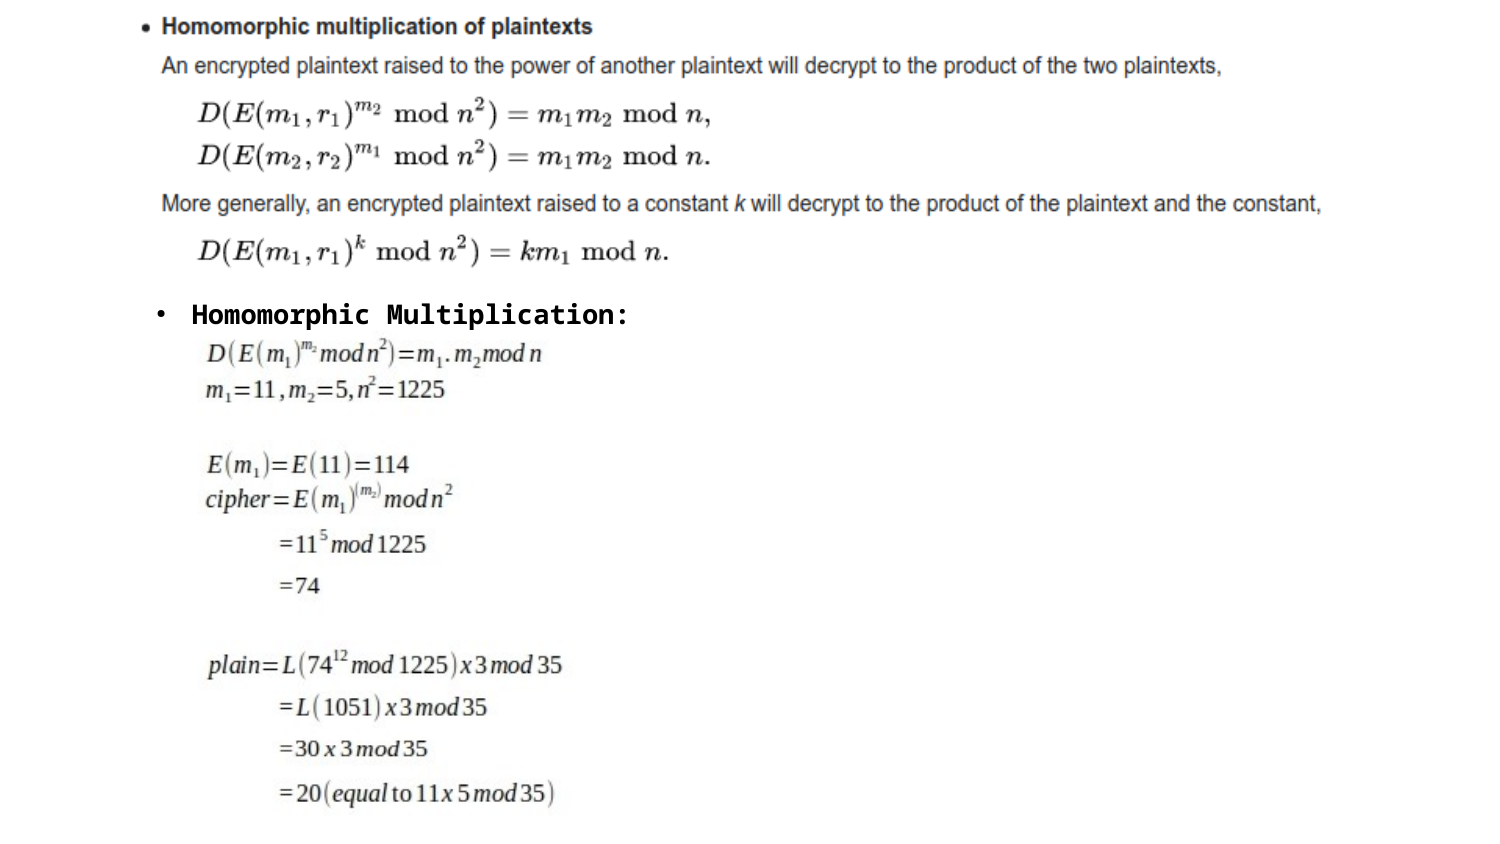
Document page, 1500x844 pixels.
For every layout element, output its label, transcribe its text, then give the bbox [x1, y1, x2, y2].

text_box Homomorphic Multiplication: [141, 288, 697, 331]
picture [173, 330, 650, 827]
picture [136, 11, 1335, 283]
